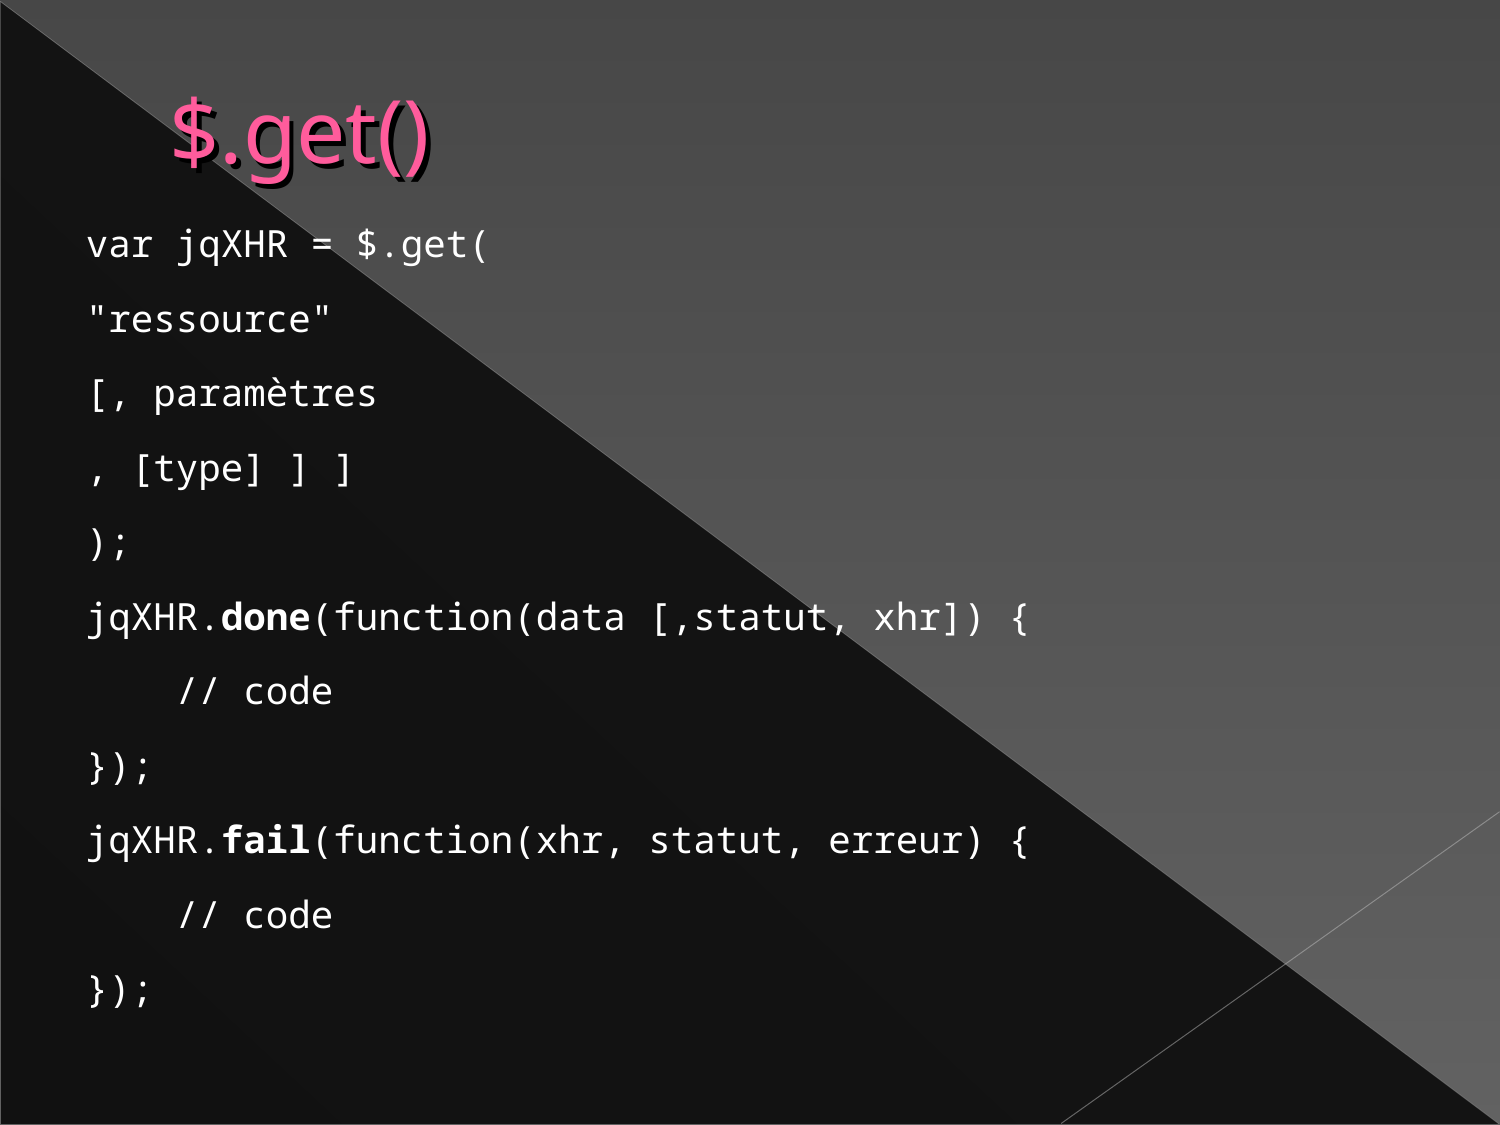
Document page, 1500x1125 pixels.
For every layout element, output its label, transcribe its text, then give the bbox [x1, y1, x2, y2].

list var jqXHR = $.get( "ressource" [, paramètres , [type] ] ] ); jqXHR.done(function(data [,statut, xhr]) { // code }); jqXHR.fail(function(xhr, statut, erreur) { // code }); [70, 212, 1421, 1040]
title $.get() [75, 43, 1426, 213]
